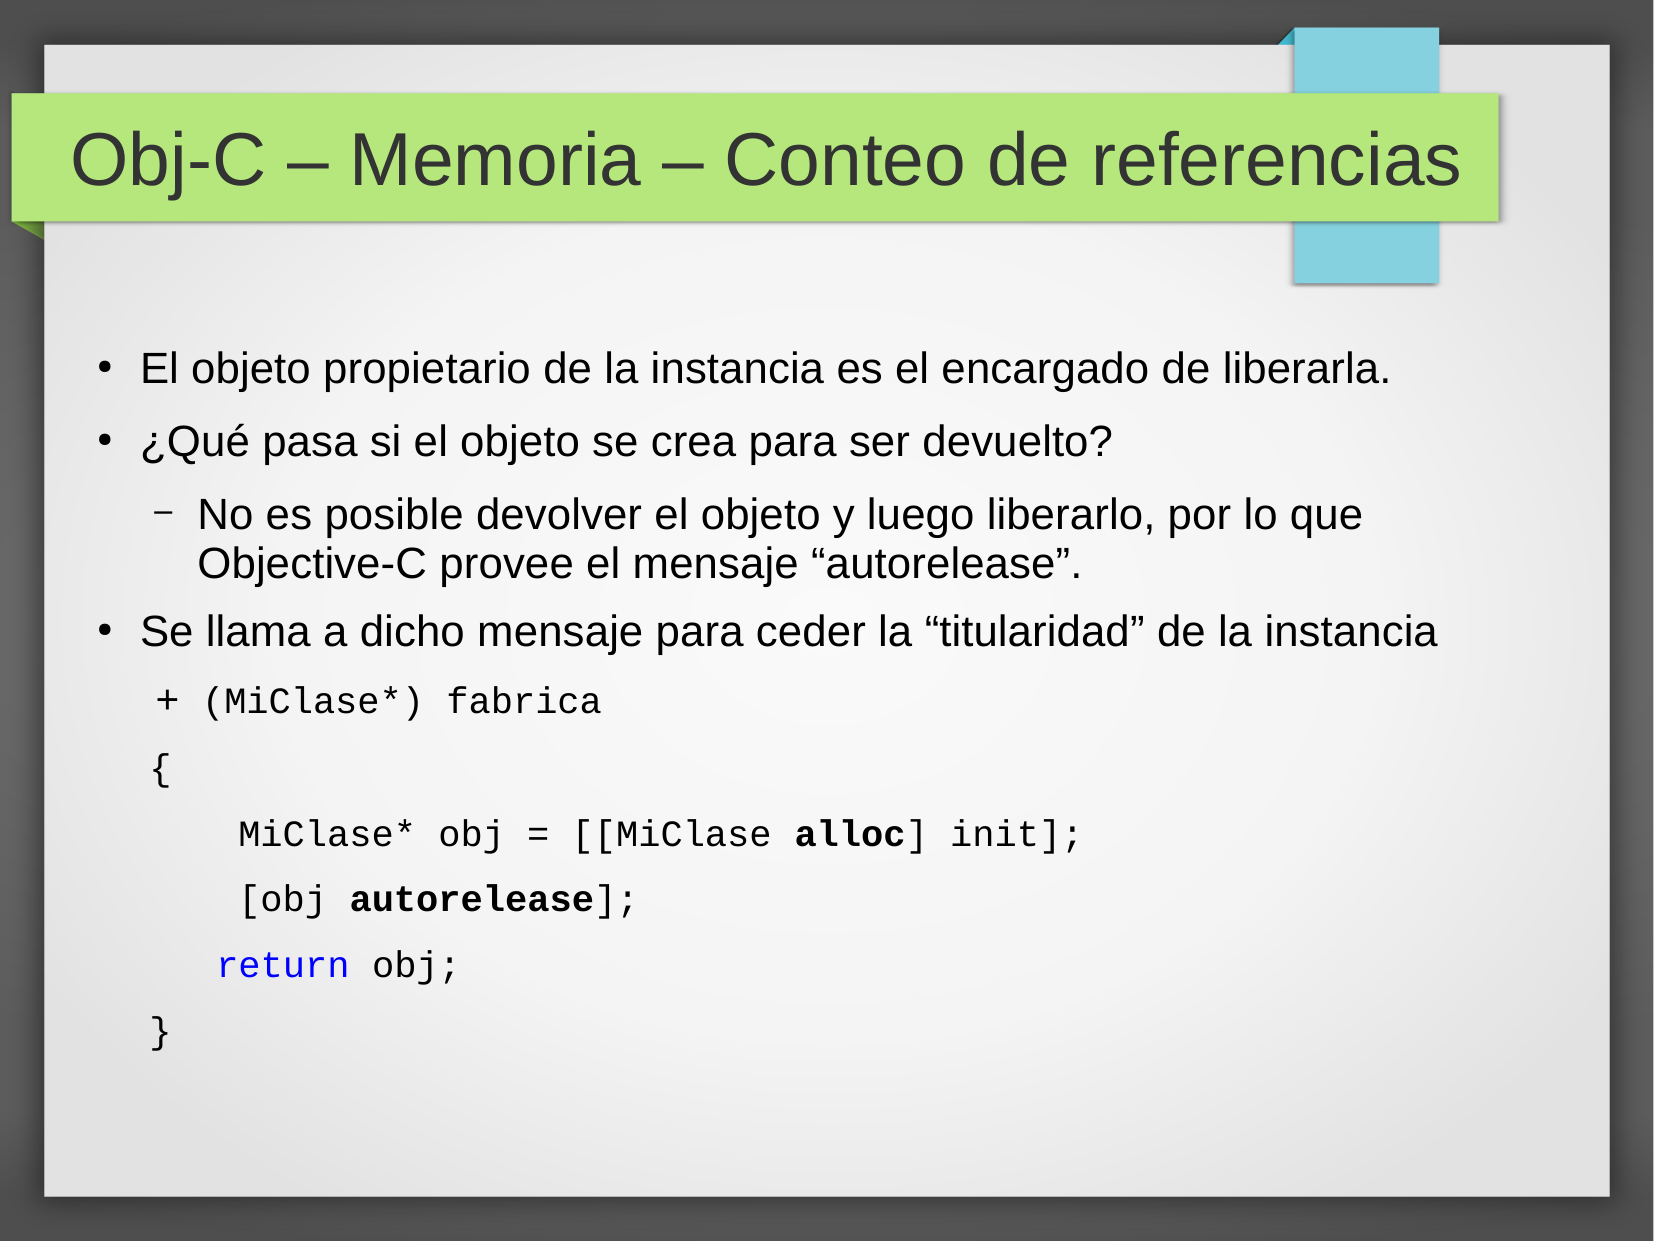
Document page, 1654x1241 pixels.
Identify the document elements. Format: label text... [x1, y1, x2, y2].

title Obj-C – Memoria – Conteo de referencias [70, 106, 1524, 213]
picture [0, 0, 1654, 1241]
list El objeto propietario de la instancia es el encargado de liberarla. ¿Qué pasa si el objeto se crea para ser devuelto? No es posible devolver el objeto y luego liberarlo, por lo que Objective-C provee el mensaje “autorelease”. Se llama a dicho mensaje para ceder la “titularidad” de la instancia + (MiClase*) fabrica { MiClase* obj = [[MiClase alloc] init]; [obj autorelease]; return obj; } [82, 343, 1538, 1063]
